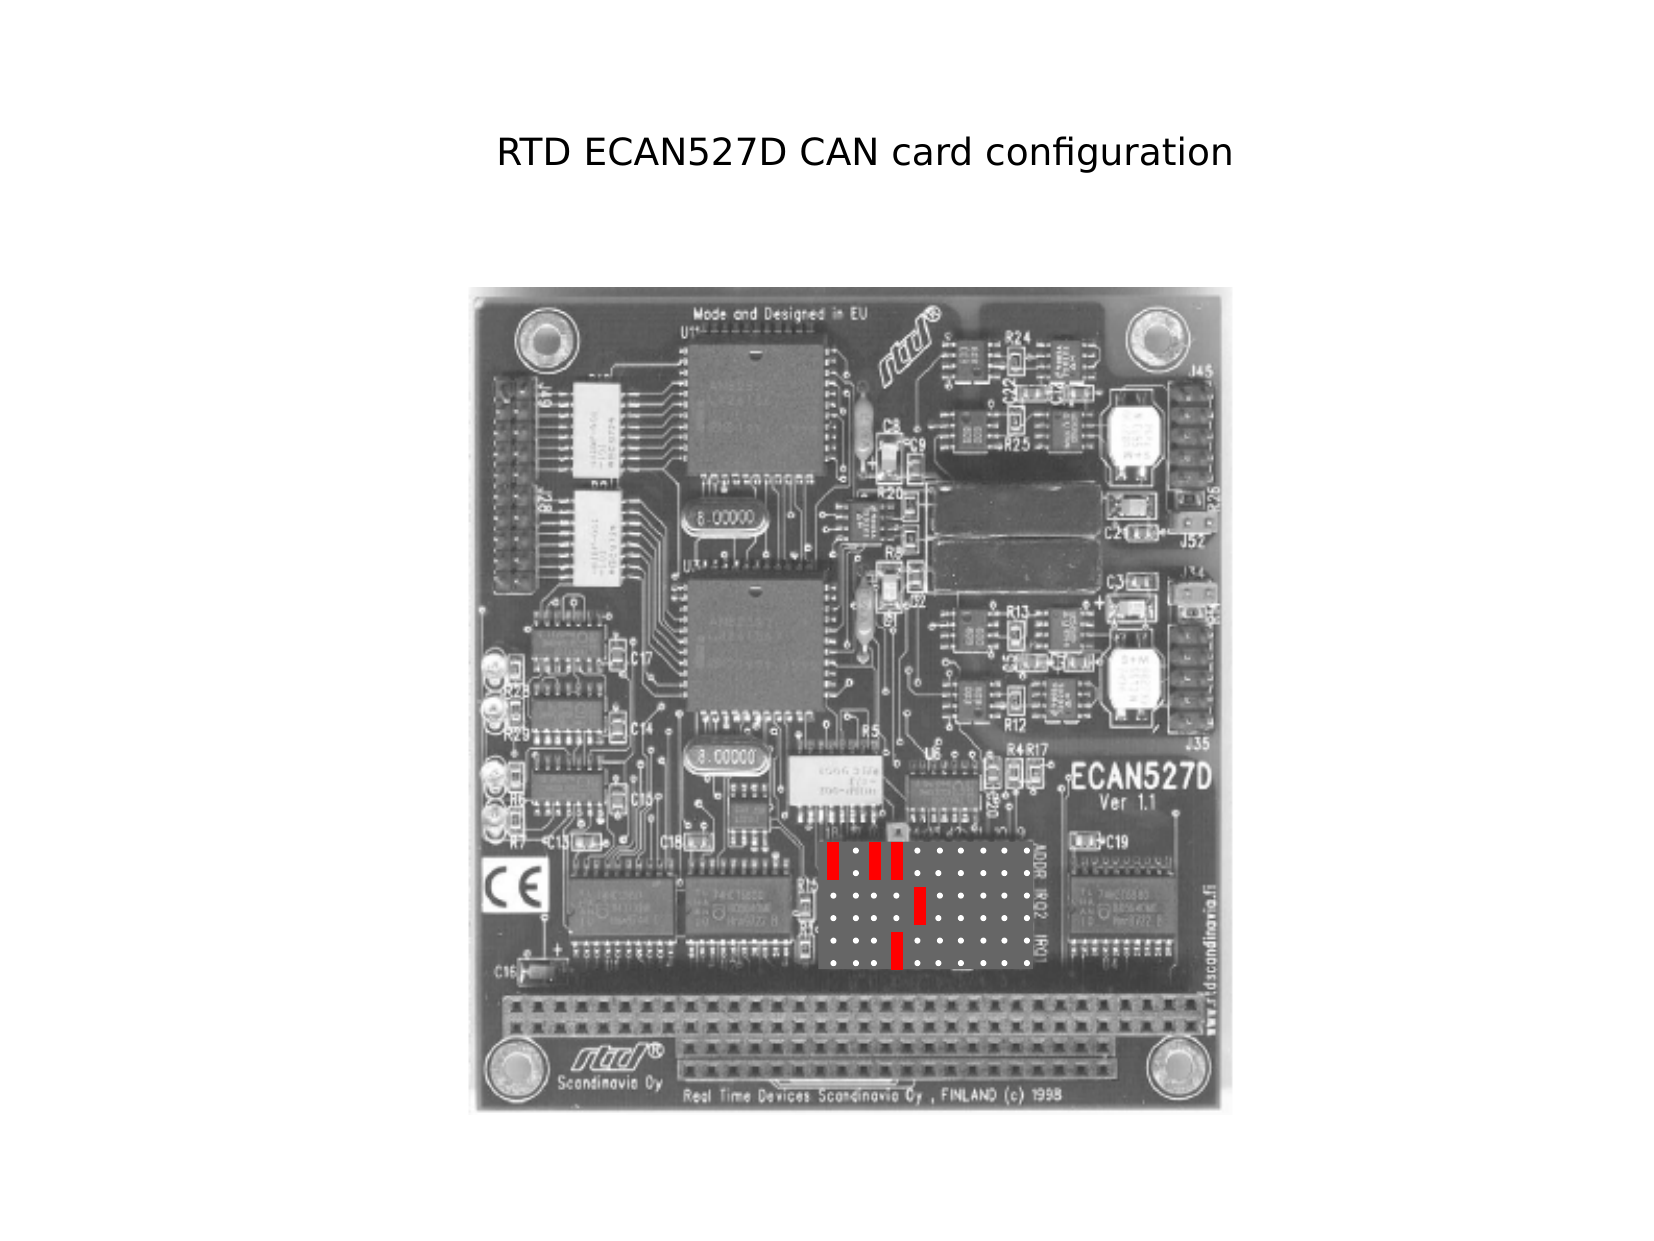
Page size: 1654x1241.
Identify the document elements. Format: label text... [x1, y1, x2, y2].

text_box RTD ECAN527D CAN card configuration [481, 123, 1235, 182]
picture [465, 287, 1239, 1115]
text_box [818, 841, 1033, 970]
